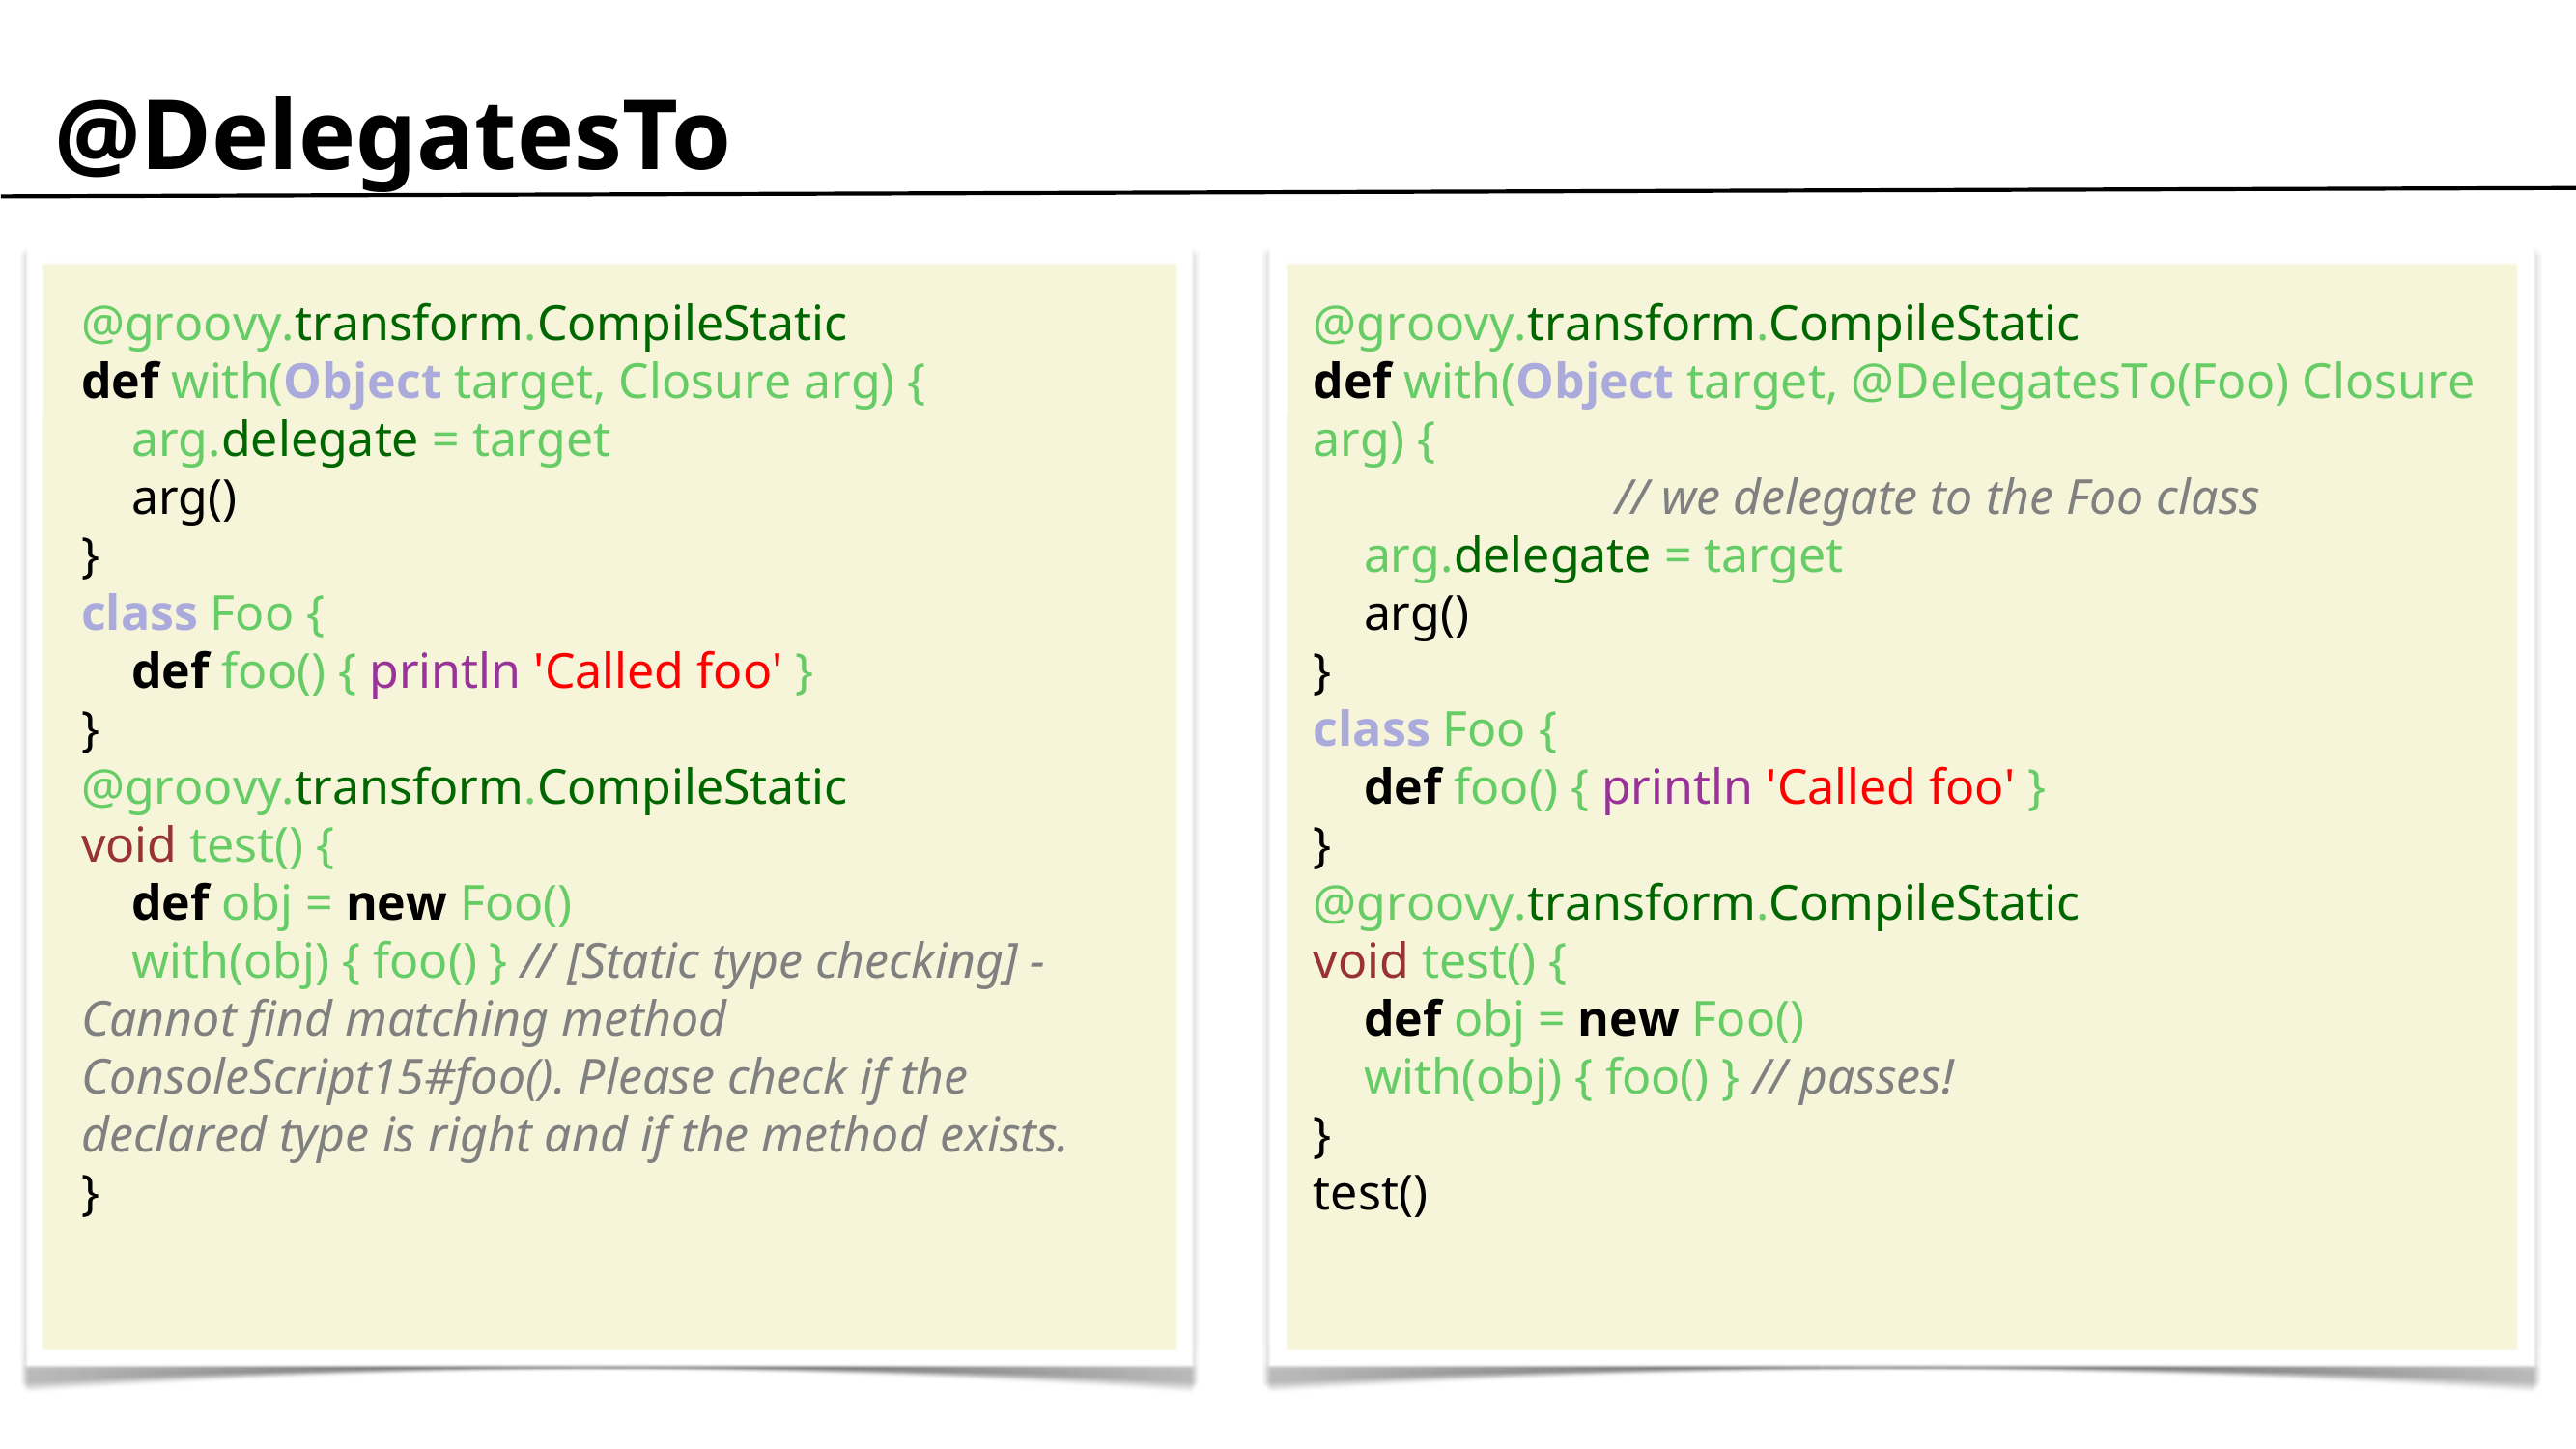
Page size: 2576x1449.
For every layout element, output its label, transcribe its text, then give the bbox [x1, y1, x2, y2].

text_box @groovy.transform.CompileStatic def with(Object target, @DelegatesTo(Foo) Closure arg) { // we delegate to the Foo class arg.delegate = target arg() } class Foo { def foo() { println 'Called foo' } } @groovy.transform.CompileStatic void test() { def obj = new Foo() with(obj) { foo() } // passes! } test() [1299, 285, 2499, 1228]
title @DelegatesTo [45, 12, 2528, 250]
text_box @groovy.transform.CompileStatic def with(Object target, Closure arg) { arg.delegate = target arg() } class Foo { def foo() { println 'Called foo' } } @groovy.transform.CompileStatic void test() { def obj = new Foo() with(obj) { foo() } // [Static type checking] - Cannot find matching method ConsoleScript15#foo(). Please check if the declared type is right and if the method exists. } [67, 285, 1164, 1286]
picture [1240, 244, 2543, 1395]
picture [0, 244, 1201, 1395]
